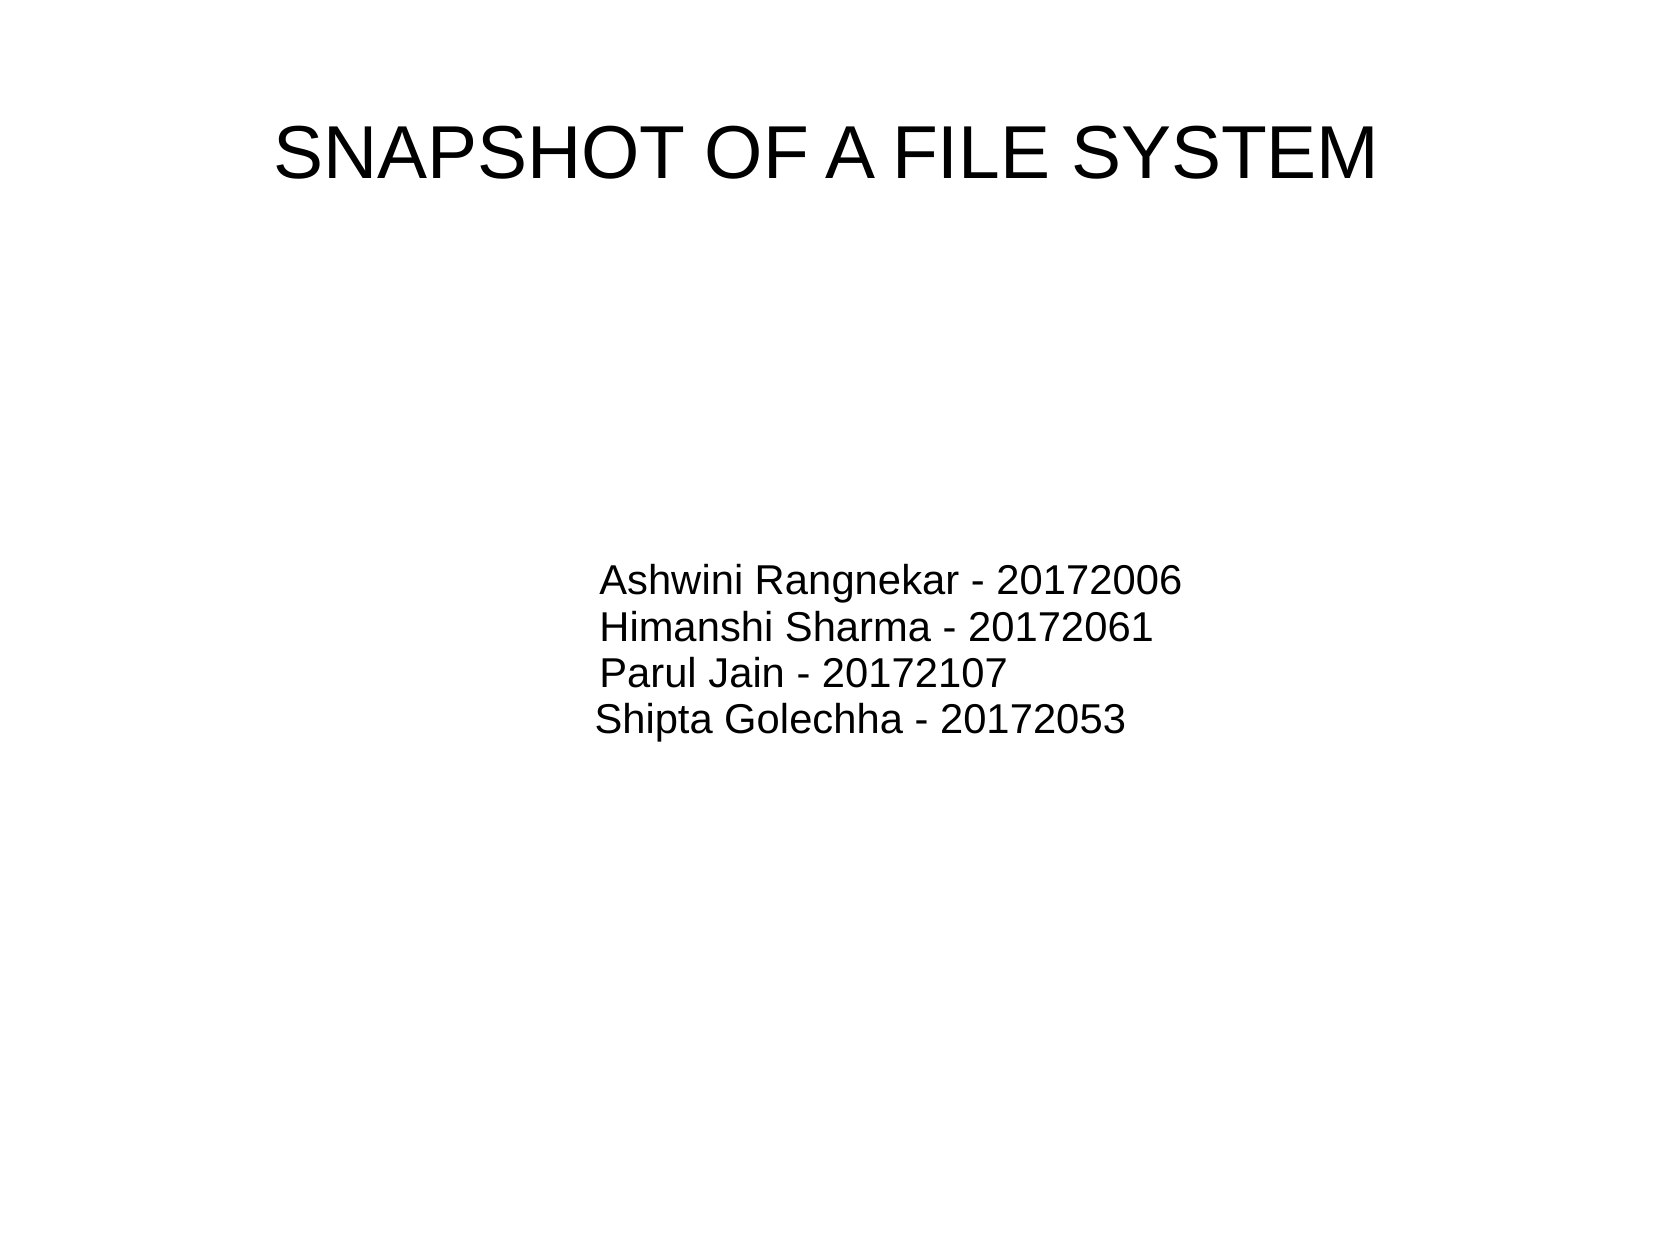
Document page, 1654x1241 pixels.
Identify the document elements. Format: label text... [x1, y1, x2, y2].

title SNAPSHOT OF A FILE SYSTEM [82, 49, 1571, 257]
subtitle Ashwini Rangnekar - 20172006 Himanshi Sharma - 20172061 Parul Jain - 20172107 Shipta Golechha - 20172053 [82, 290, 1571, 1010]
